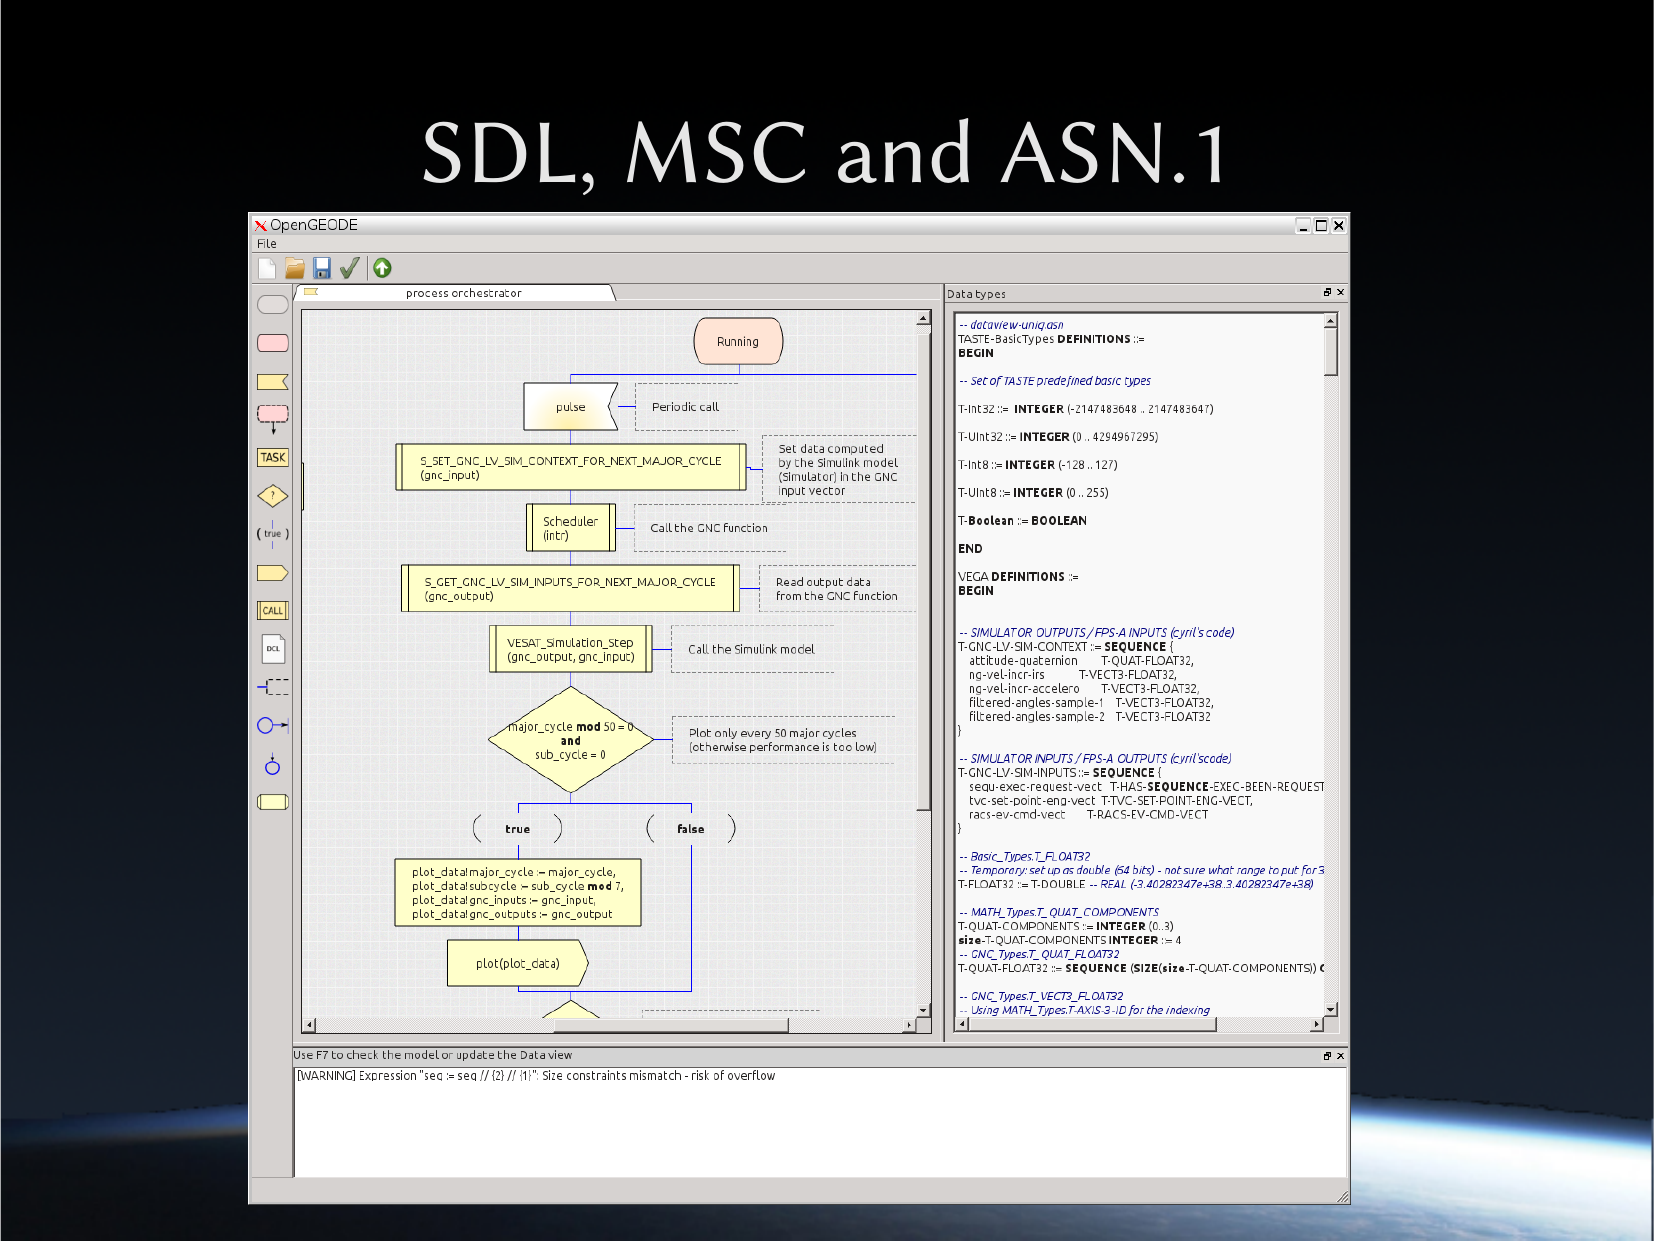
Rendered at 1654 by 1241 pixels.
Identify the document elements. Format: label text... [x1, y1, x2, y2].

title SDL, MSC and ASN.1 [82, 49, 1571, 257]
picture [0, 0, 1654, 1241]
